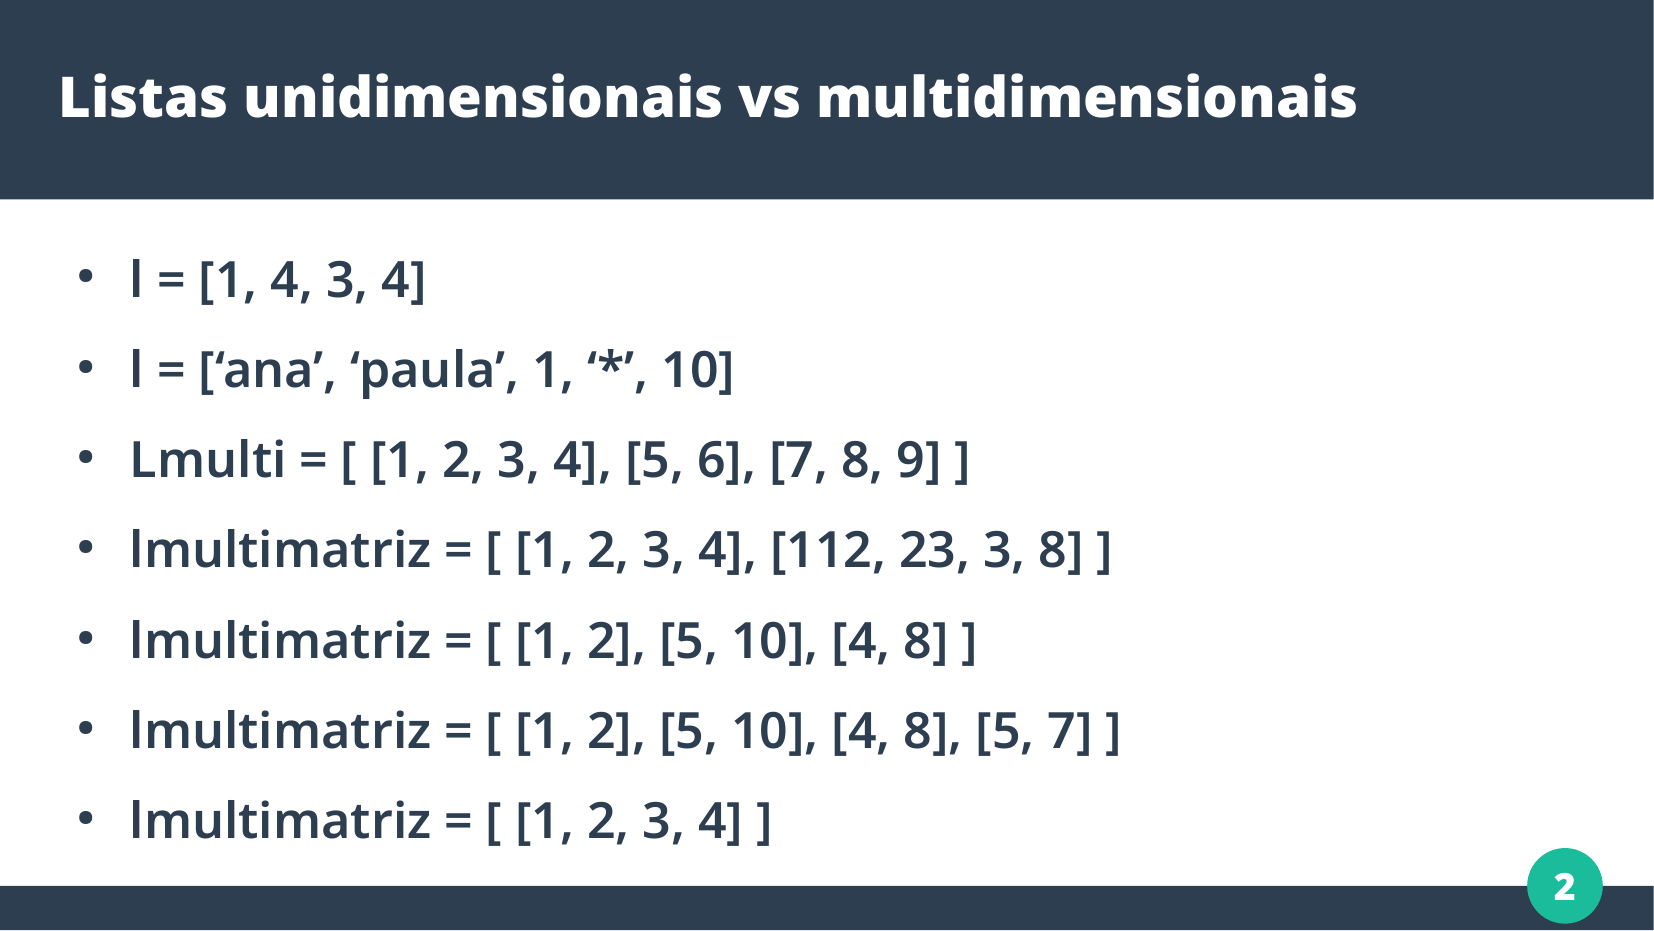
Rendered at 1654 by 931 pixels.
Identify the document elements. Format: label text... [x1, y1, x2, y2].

title Listas unidimensionais vs multidimensionais [59, 37, 1595, 155]
list l = [1, 4, 3, 4] l = [‘ana’, ‘paula’, 1, ‘*’, 10] Lmulti = [ [1, 2, 3, 4], [5, 6], [7, 8, 9] ] lmultimatriz = [ [1, 2, 3, 4], [112, 23, 3, 8] ] lmultimatriz = [ [1, 2], [5, 10], [4, 8] ] lmultimatriz = [ [1, 2], [5, 10], [4, 8], [5, 7] ] lmultimatriz = [ [1, 2, 3, 4] ] [59, 243, 1595, 864]
